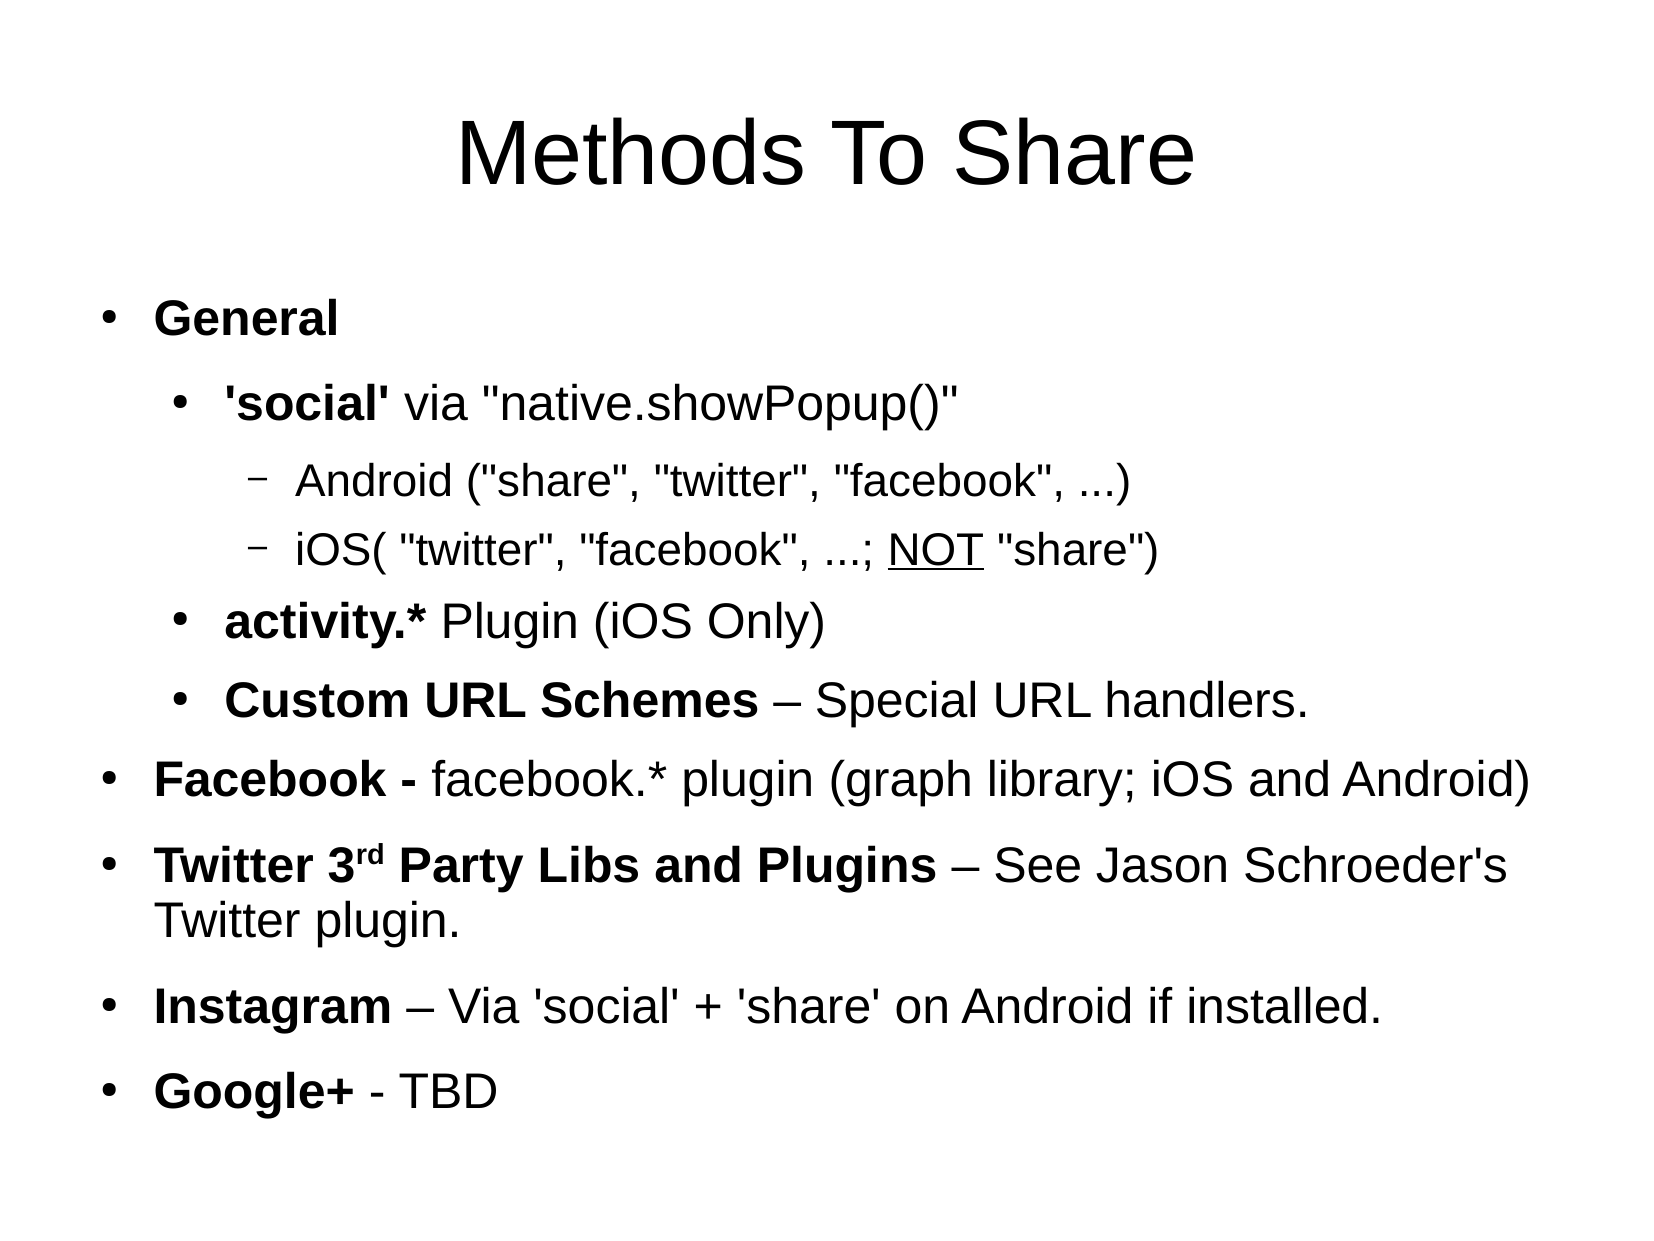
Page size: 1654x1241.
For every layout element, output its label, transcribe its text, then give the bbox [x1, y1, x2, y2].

list General 'social' via "native.showPopup()" Android ("share", "twitter", "facebook", ...) iOS( "twitter", "facebook", ...; NOT "share") activity.* Plugin (iOS Only) Custom URL Schemes – Special URL handlers. Facebook - facebook.* plugin (graph library; iOS and Android) Twitter 3rd Party Libs and Plugins – See Jason Schroeder's Twitter plugin. Instagram – Via 'social' + 'share' on Android if installed. Google+ - TBD [82, 290, 1571, 1132]
title Methods To Share [82, 49, 1571, 257]
